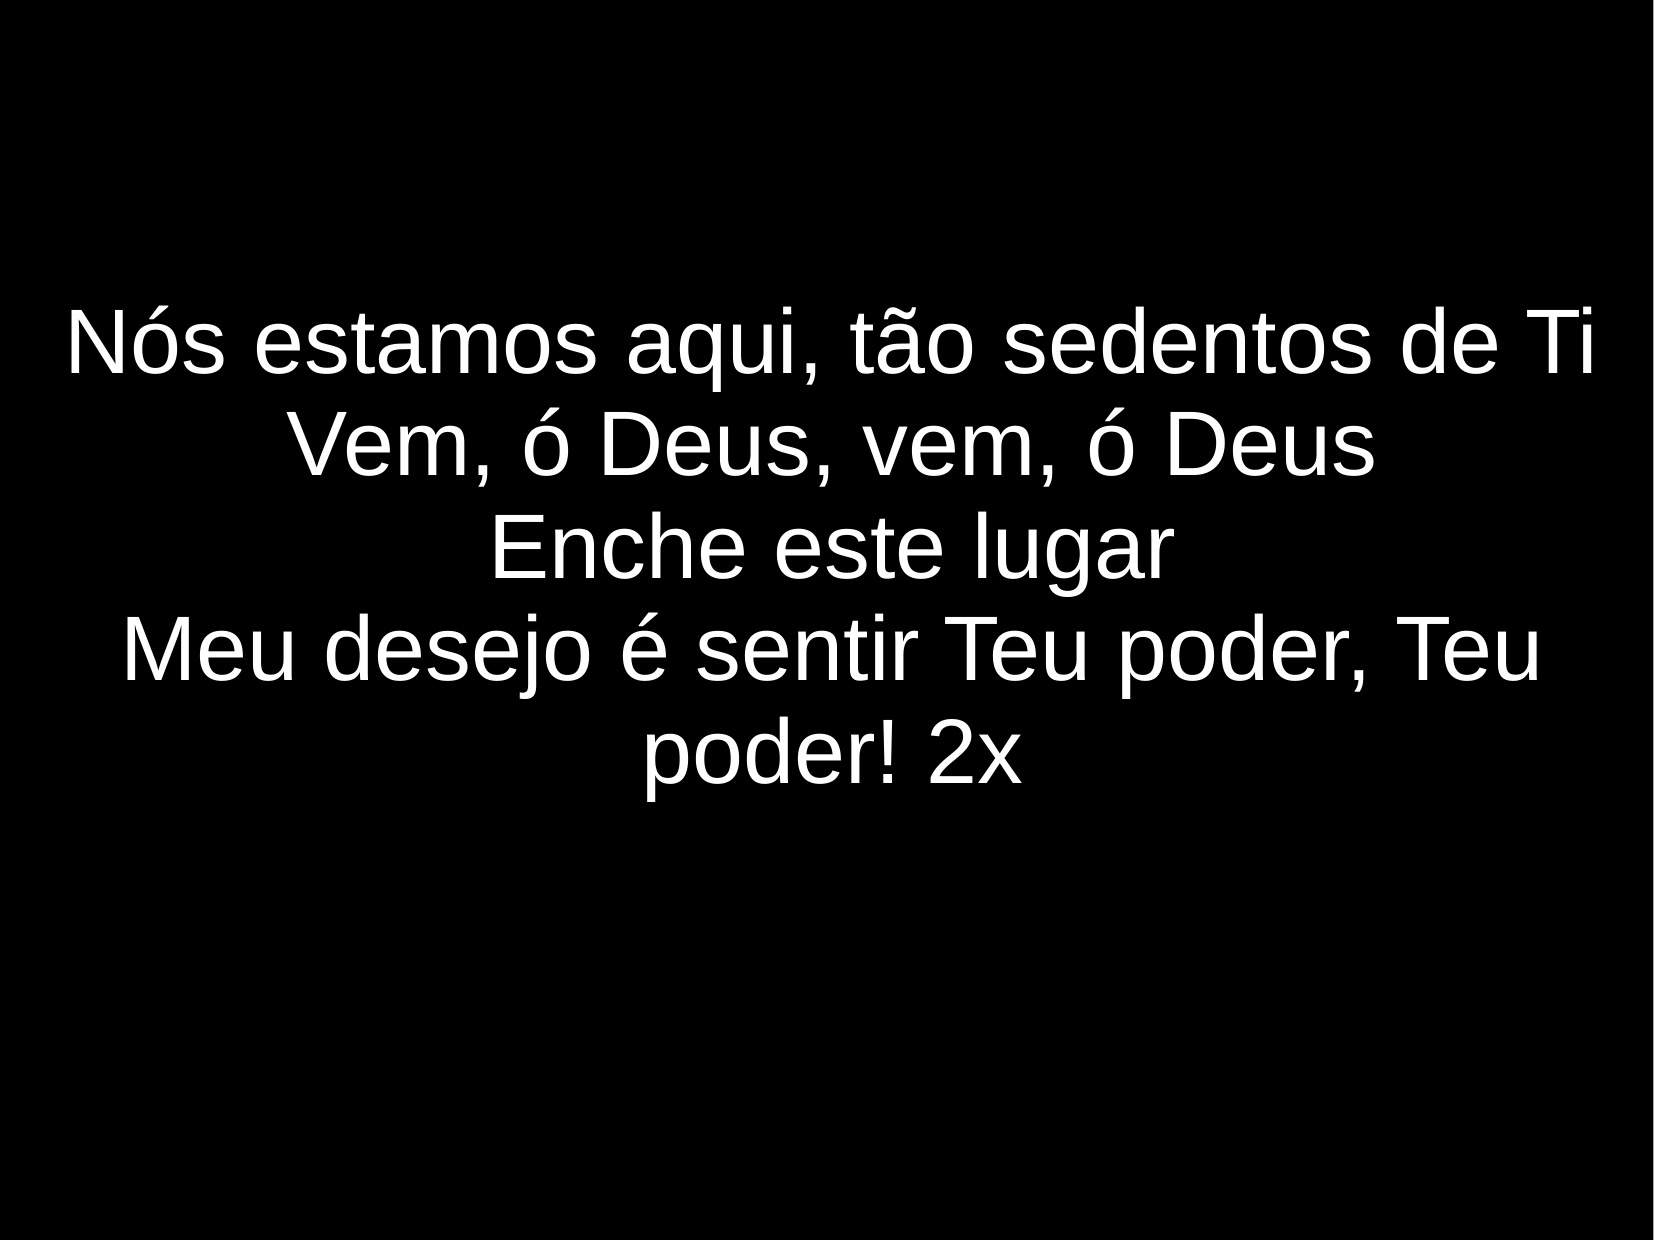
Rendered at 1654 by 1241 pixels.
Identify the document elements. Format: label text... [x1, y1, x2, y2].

subtitle Nós estamos aqui, tão sedentos de Ti Vem, ó Deus, vem, ó Deus Enche este lugar Meu desejo é sentir Teu poder, Teu poder! 2x [35, 49, 1630, 1193]
